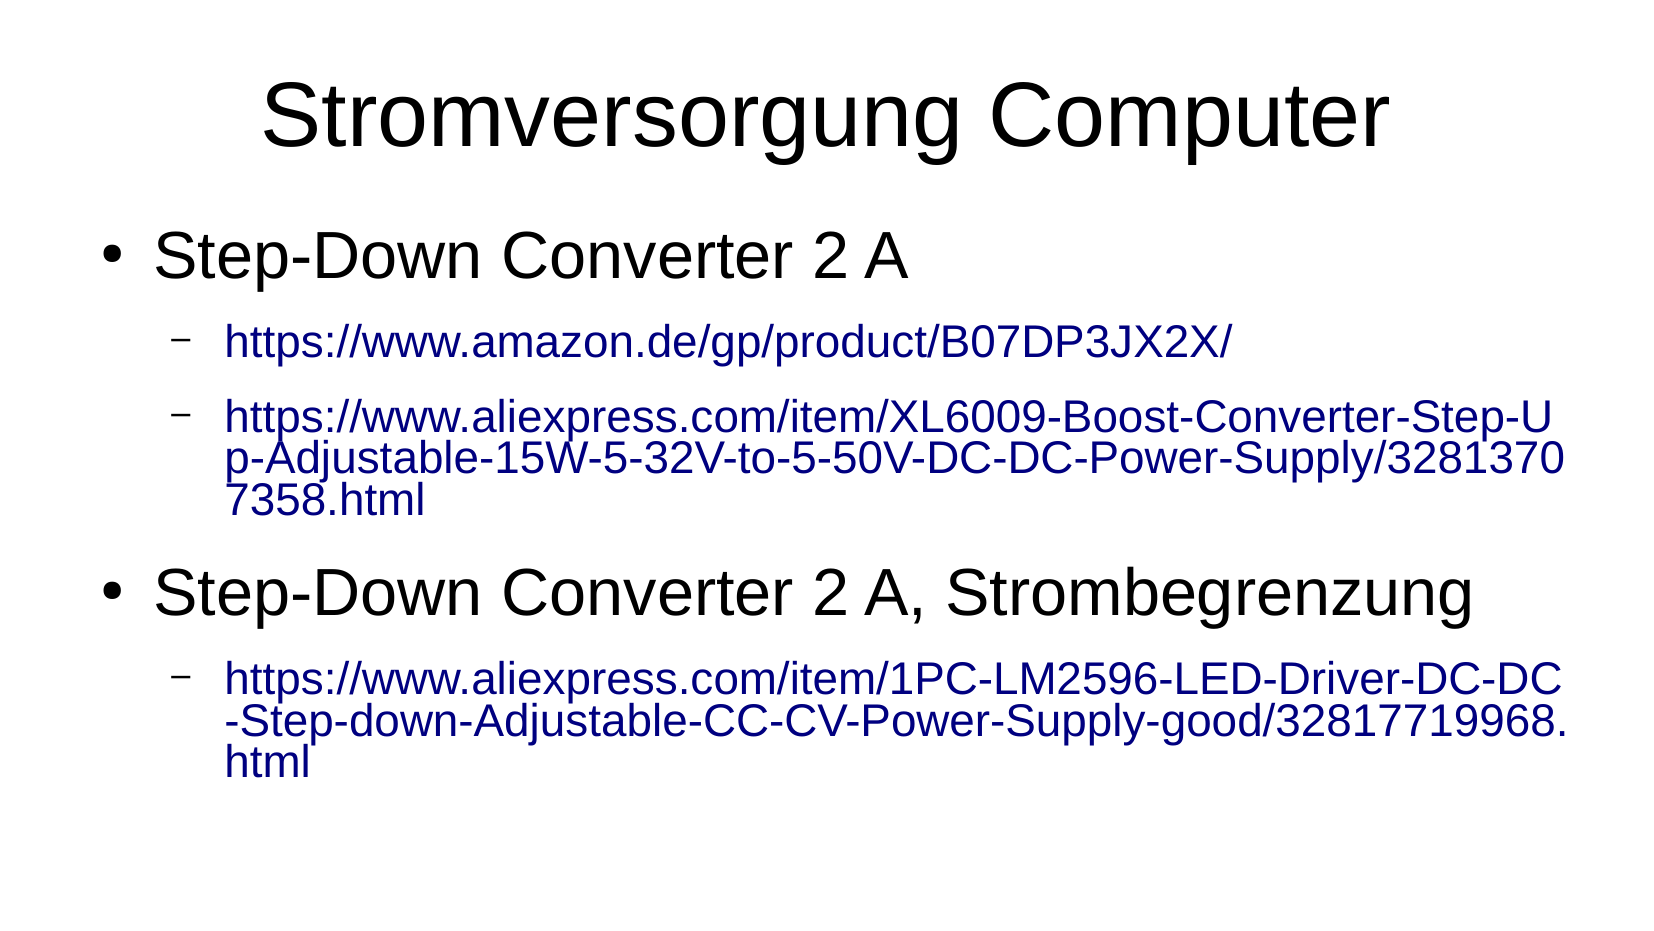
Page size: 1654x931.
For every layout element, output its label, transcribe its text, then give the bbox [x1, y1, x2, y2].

list Step-Down Converter 2 A https://www.amazon.de/gp/product/B07DP3JX2X/ https://www.aliexpress.com/item/XL6009-Boost-Converter-Step-Up-Adjustable-15W-5-32V-to-5-50V-DC-DC-Power-Supply/32813707358.html Step-Down Converter 2 A, Strombegrenzung https://www.aliexpress.com/item/1PC-LM2596-LED-Driver-DC-DC-Step-down-Adjustable-CC-CV-Power-Supply-good/32817719968.html [82, 217, 1571, 884]
title Stromversorgung Computer [82, 37, 1571, 193]
